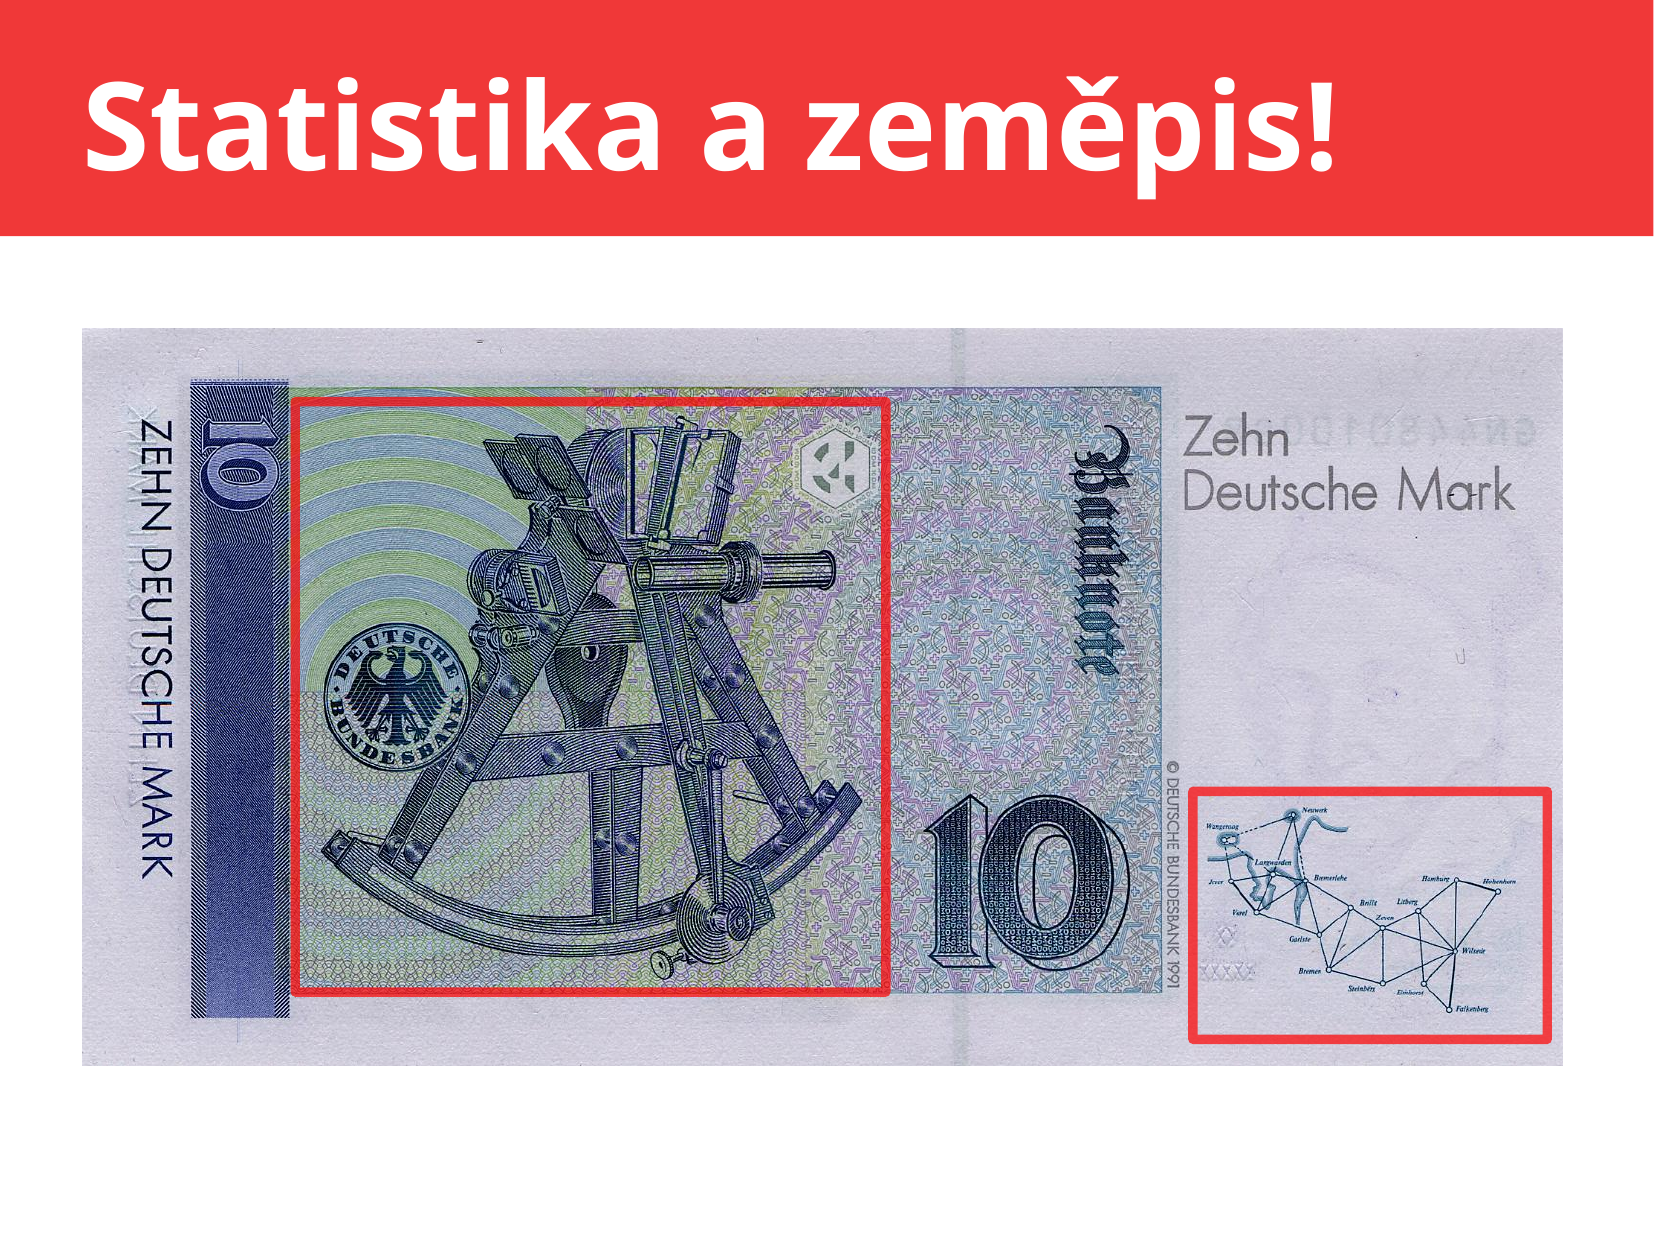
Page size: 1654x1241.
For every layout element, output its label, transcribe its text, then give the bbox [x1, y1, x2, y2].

picture [82, 328, 1563, 1066]
title Statistika a zeměpis! [82, 19, 1571, 227]
